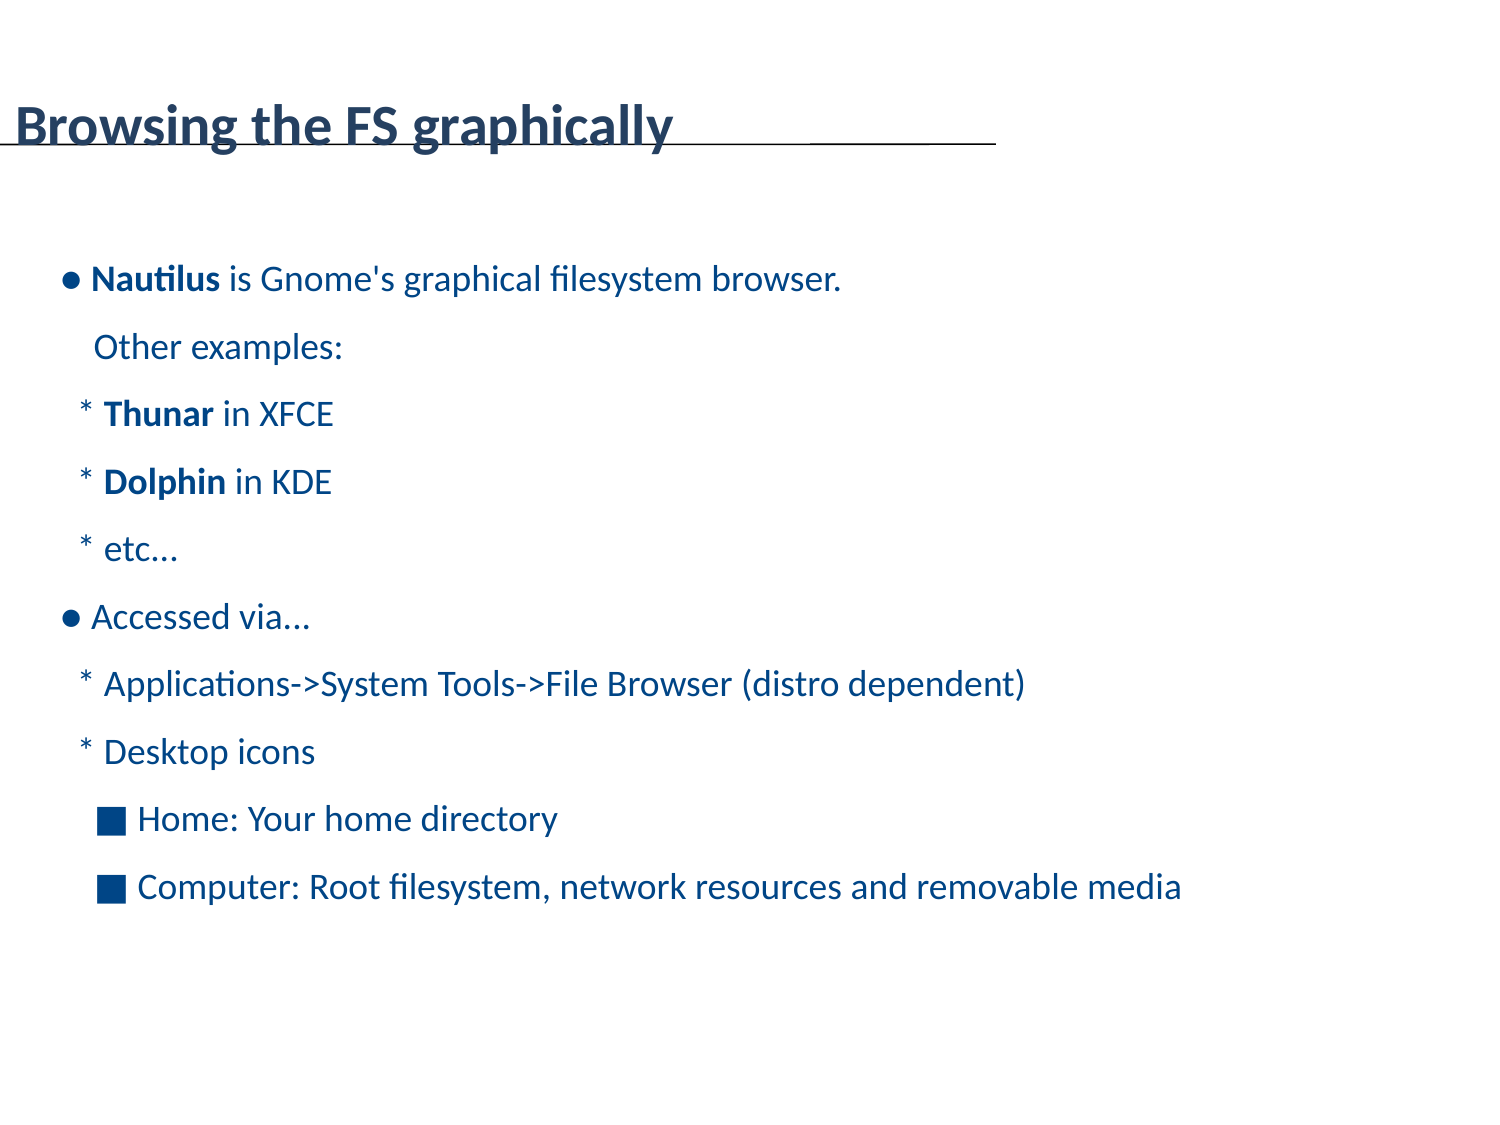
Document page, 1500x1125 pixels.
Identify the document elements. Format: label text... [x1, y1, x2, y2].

text_box ● Nautilus is Gnome's graphical filesystem browser. Other examples: * Thunar in XFCE * Dolphin in KDE * etc... ● Accessed via... * Applications->System Tools->File Browser (distro dependent) * Desktop icons ■ Home: Your home directory ■ Computer: Root filesystem, network resources and removable media [45, 224, 1471, 915]
text_box Browsing the FS graphically [0, 79, 1186, 165]
